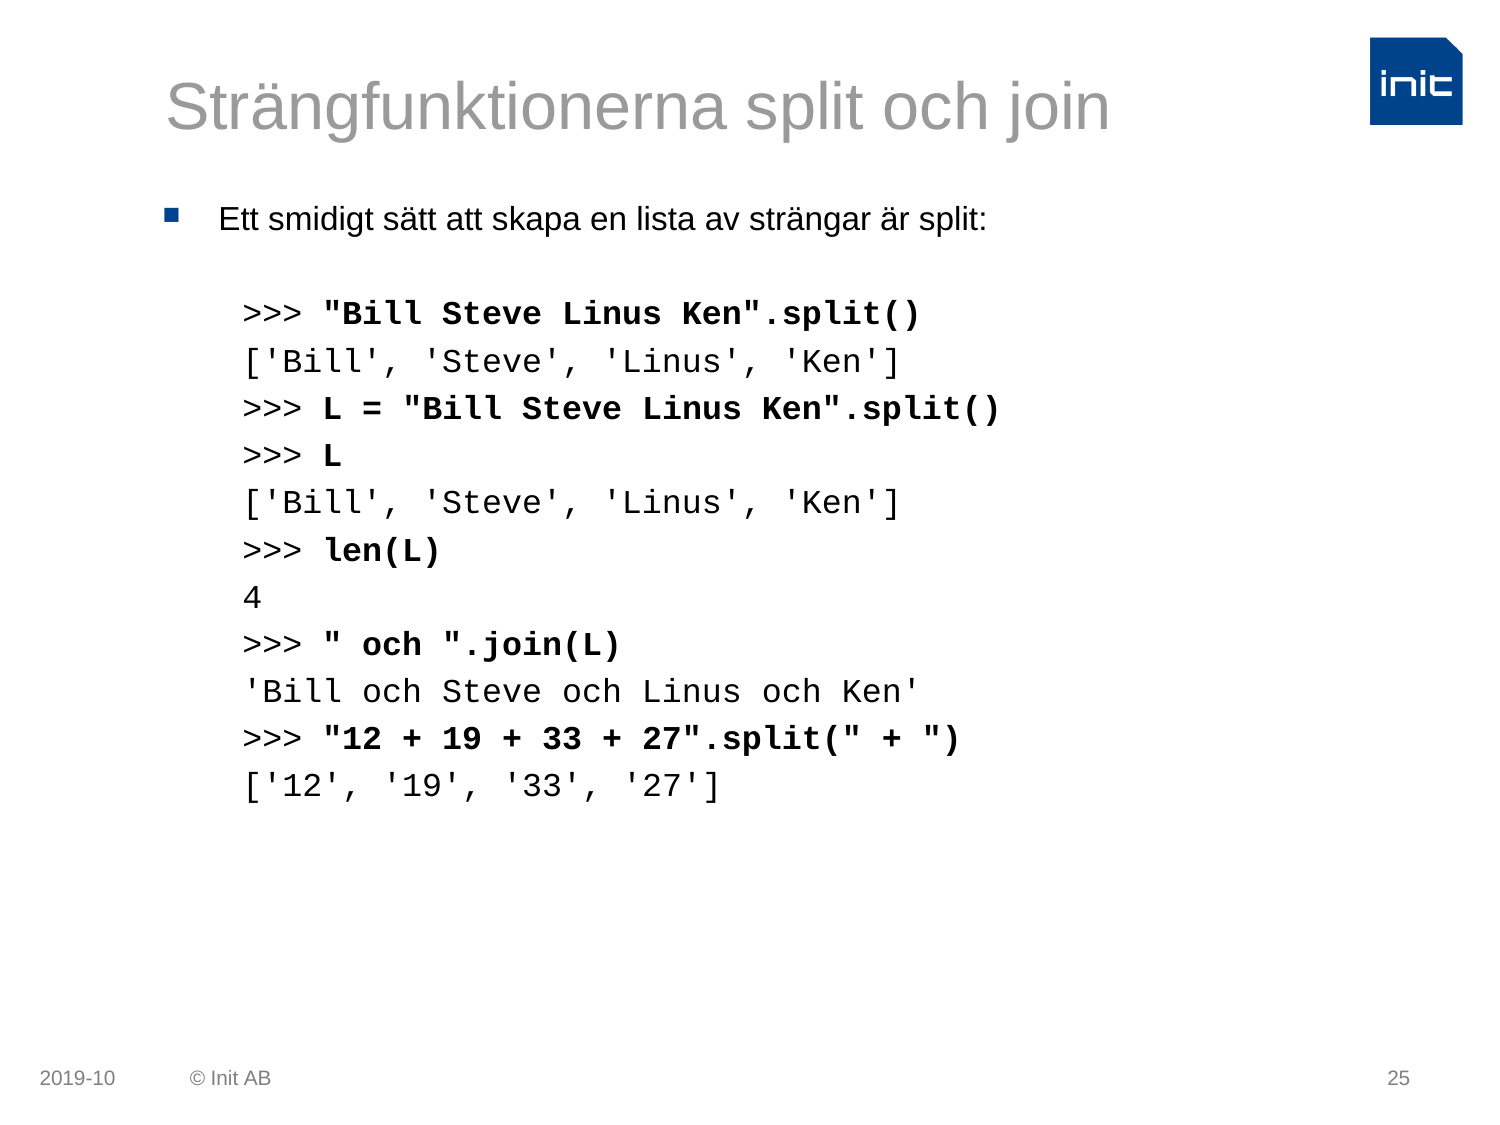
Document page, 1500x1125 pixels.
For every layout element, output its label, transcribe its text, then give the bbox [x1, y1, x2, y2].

text_box Ett smidigt sätt att skapa en lista av strängar är split: >>> "Bill Steve Linus Ken".split() ['Bill', 'Steve', 'Linus', 'Ken'] >>> L = "Bill Steve Linus Ken".split() >>> L ['Bill', 'Steve', 'Linus', 'Ken'] >>> len(L) 4 >>> " och ".join(L) 'Bill och Steve och Linus och Ken' >>> "12 + 19 + 33 + 27".split(" + ") ['12', '19', '33', '27'] [150, 189, 1351, 1001]
text_box © Init AB [174, 1037, 1326, 1098]
text_box 2019-10 [24, 1037, 151, 1098]
picture [1370, 37, 1463, 125]
text_box Strängfunktionerna split och join [150, 0, 1351, 151]
text_box <nummer> [1350, 1037, 1426, 1098]
